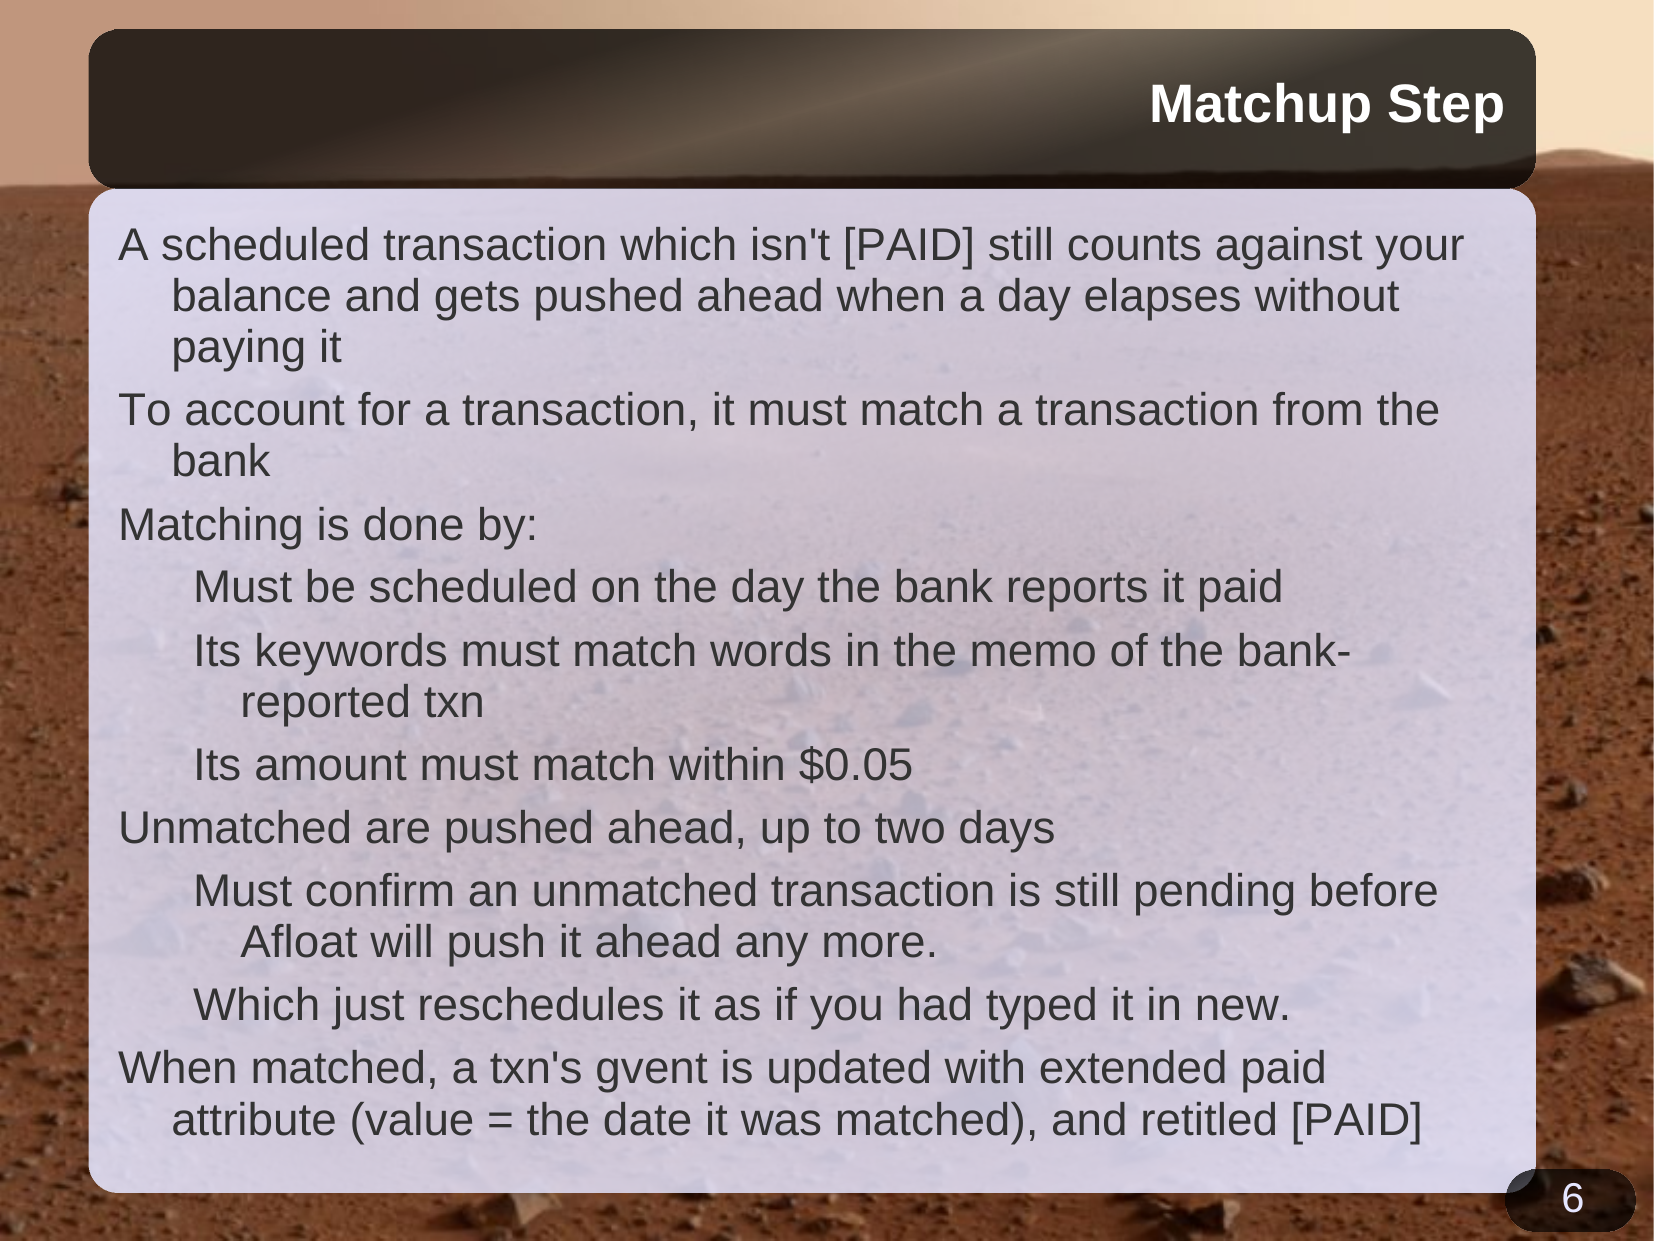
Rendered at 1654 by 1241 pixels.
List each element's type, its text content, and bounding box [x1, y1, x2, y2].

list A scheduled transaction which isn't [PAID] still counts against your balance and gets pushed ahead when a day elapses without paying it To account for a transaction, it must match a transaction from the bank Matching is done by: Must be scheduled on the day the bank reports it paid Its keywords must match words in the memo of the bank- reported txn Its amount must match within $0.05 Unmatched are pushed ahead, up to two days Must confirm an unmatched transaction is still pending before Afloat will push it ahead any more. Which just reschedules it as if you had typed it in new. When matched, a txn's gvent is updated with extended paid attribute (value = the date it was matched), and retitled [PAID] [118, 218, 1477, 1164]
title Matchup Step [118, 59, 1506, 148]
picture [0, 0, 1654, 1241]
